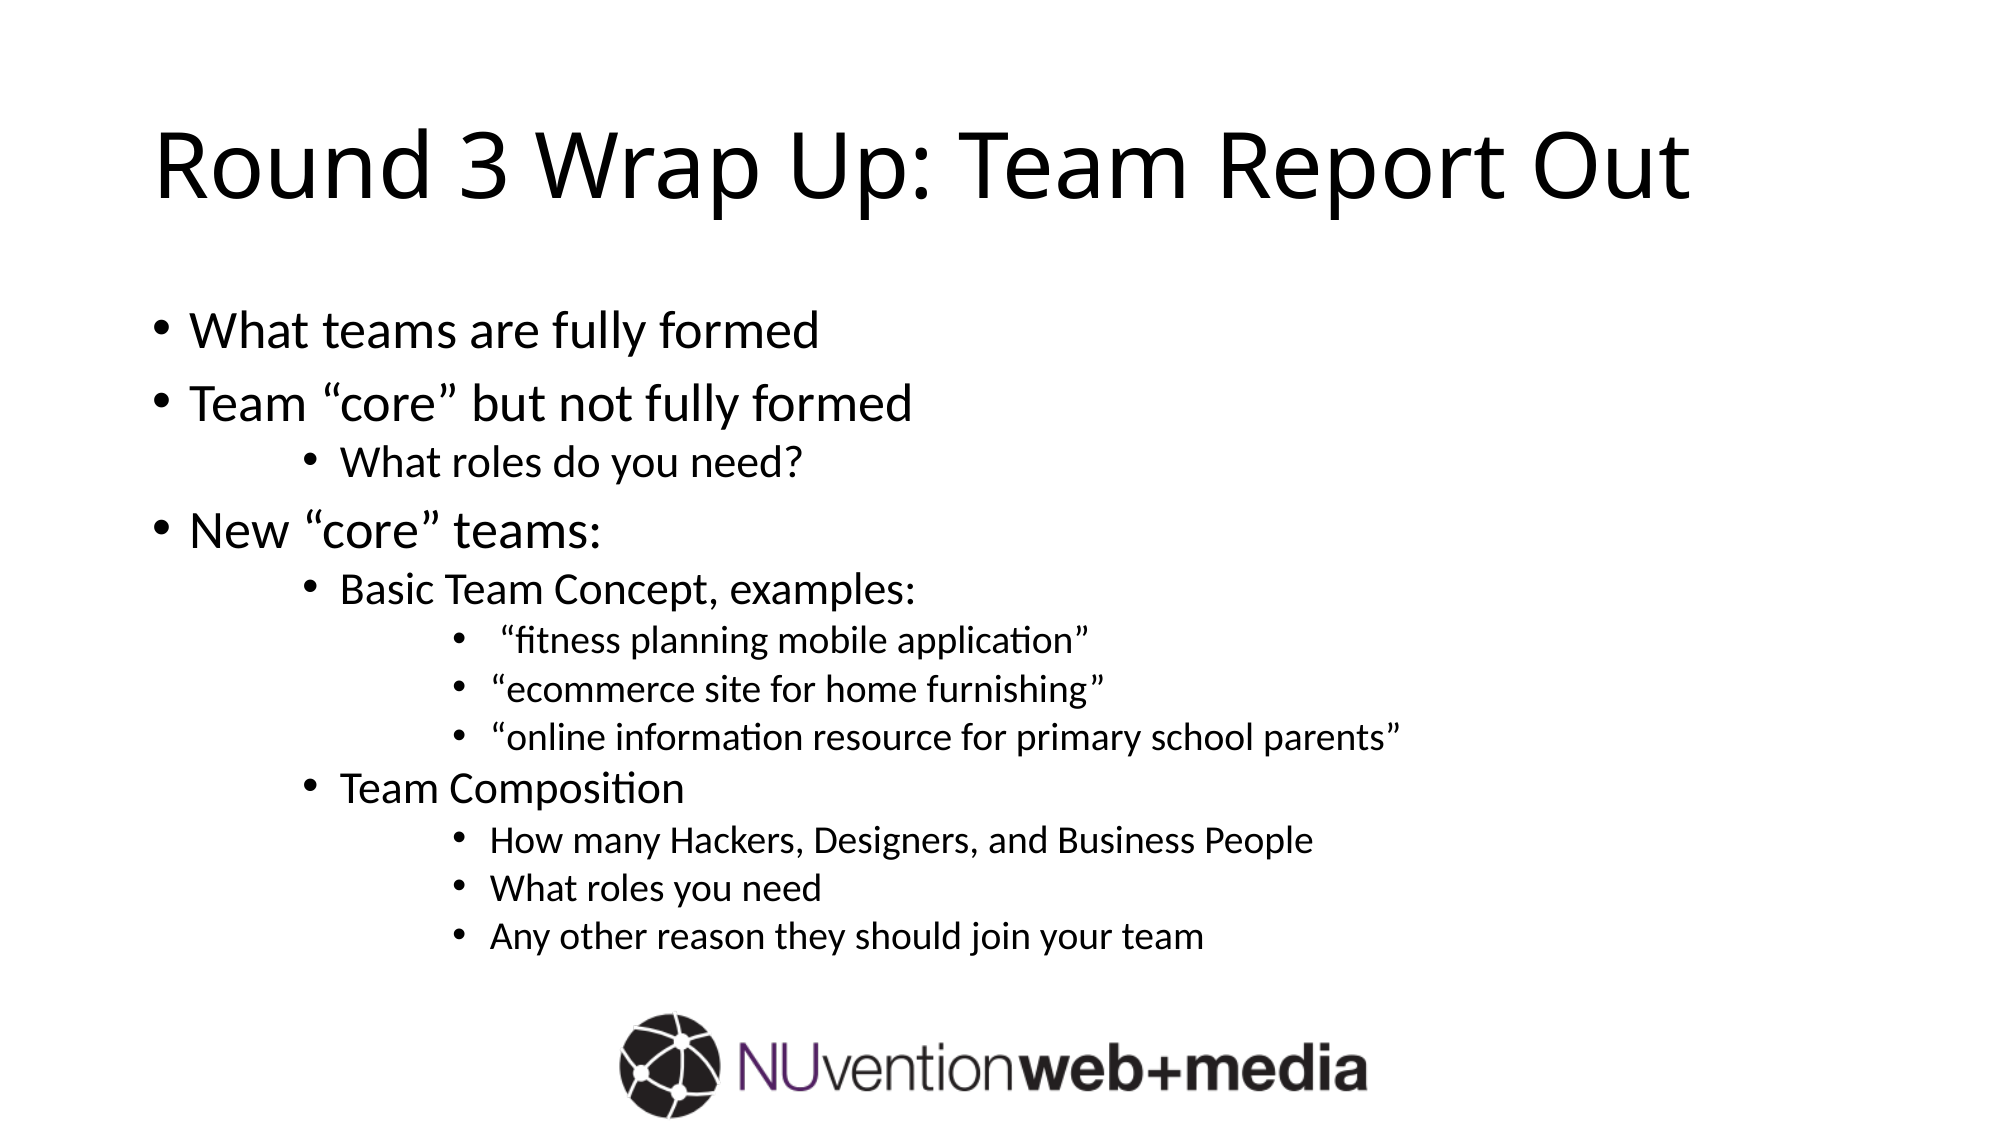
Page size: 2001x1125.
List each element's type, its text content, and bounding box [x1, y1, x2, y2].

title Round 3 Wrap Up: Team Report Out [137, 59, 1863, 278]
list What teams are fully formed Team “core” but not fully formed What roles do you need? New “core” teams: Basic Team Concept, examples: “fitness planning mobile application” “ecommerce site for home furnishing” “online information resource for primary school parents” Team Composition How many Hackers, Designers, and Business People What roles you need Any other reason they should join your team [137, 299, 1863, 1014]
